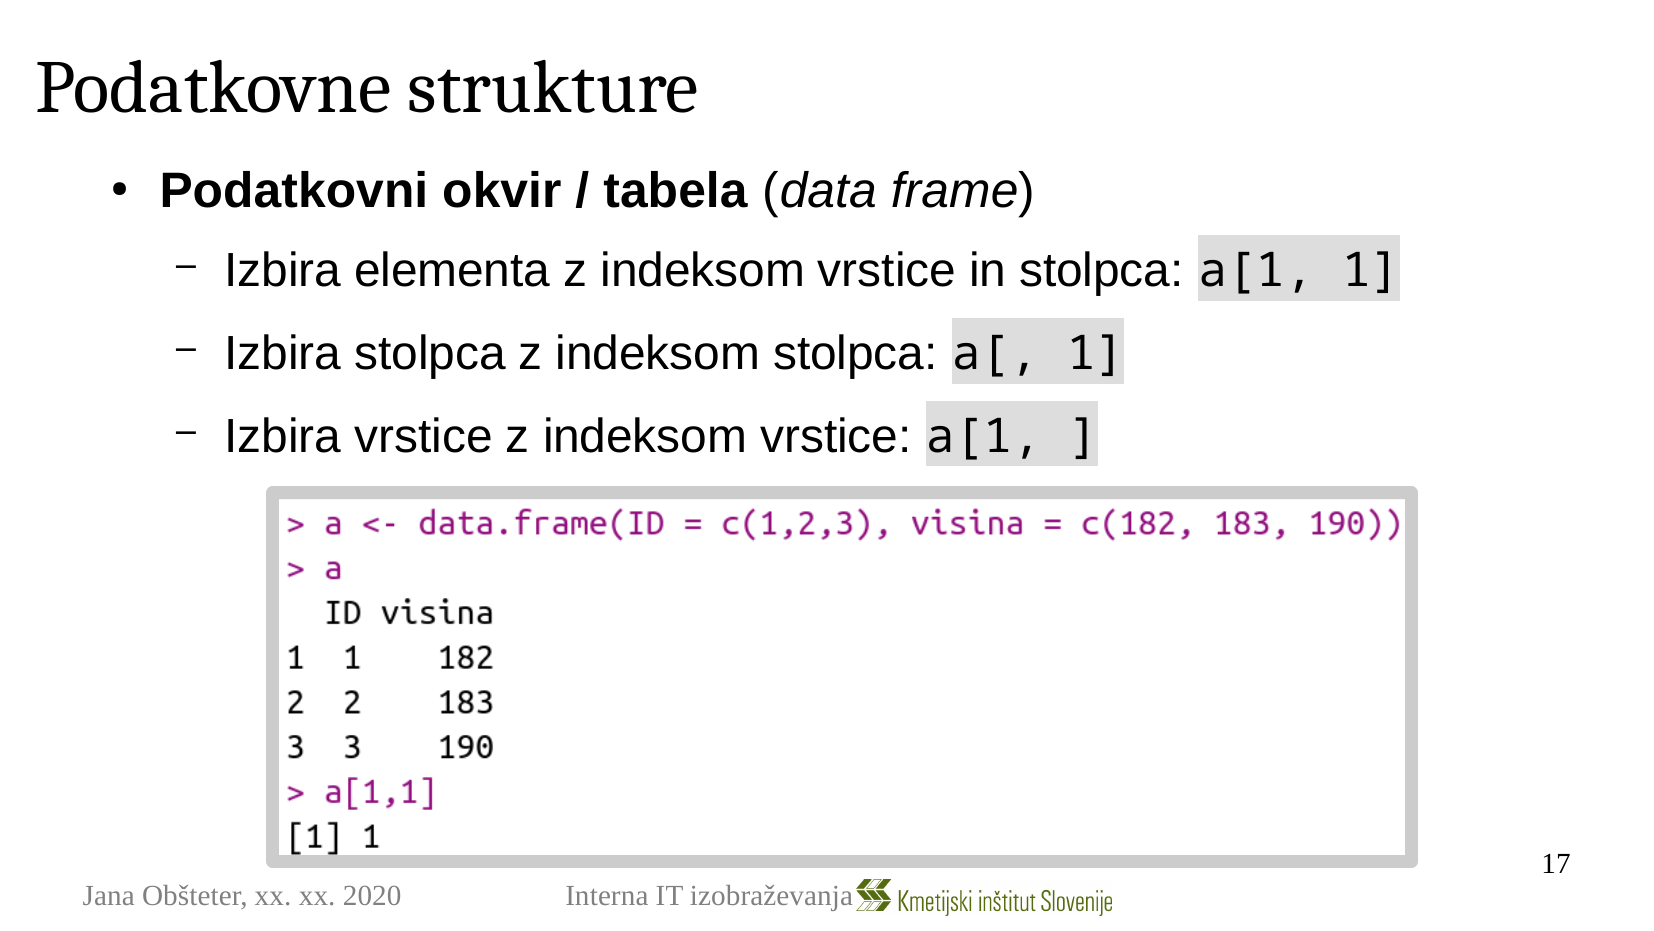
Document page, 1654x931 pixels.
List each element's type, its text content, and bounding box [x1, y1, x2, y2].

list Podatkovni okvir / tabela (data frame) Izbira elementa z indeksom vrstice in stolpca: a[1, 1] Izbira stolpca z indeksom stolpca: a[, 1] Izbira vrstice z indeksom vrstice: a[1, ] [94, 153, 1642, 469]
title Podatkovne strukture [35, 21, 1524, 154]
picture [856, 879, 1112, 916]
picture [278, 498, 1406, 856]
